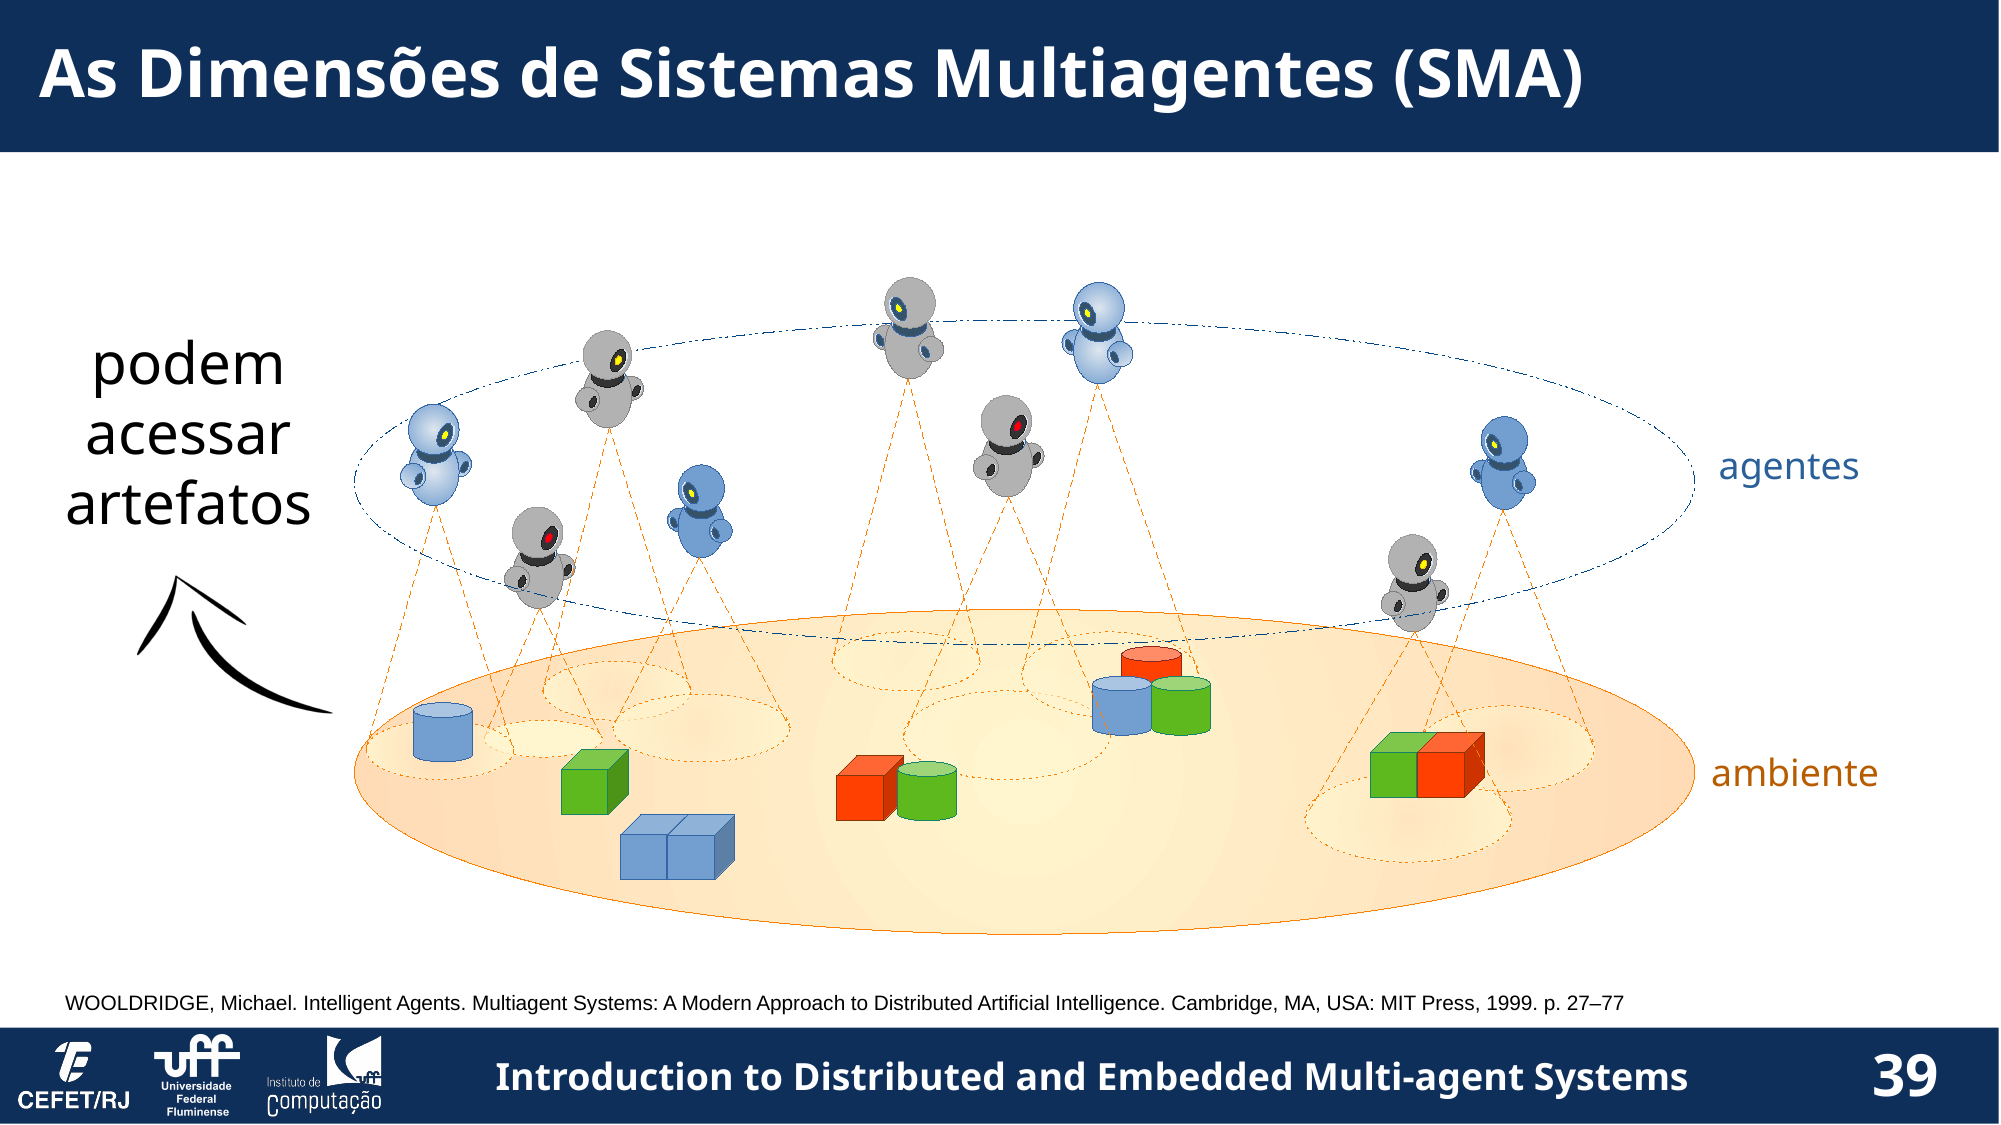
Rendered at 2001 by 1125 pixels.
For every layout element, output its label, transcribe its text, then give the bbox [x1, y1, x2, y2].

text_box [1061, 282, 1133, 384]
text_box [1470, 416, 1536, 510]
text_box WOOLDRIDGE, Michael. Intelligent Agents. Multiagent Systems: A Modern Approach to Distributed Artificial Intelligence. Cambridge, MA, USA: MIT Press, 1999. p. 27–77 [50, 982, 1969, 1023]
picture [18, 1021, 129, 1125]
text_box podem acessar artefatos [0, 318, 396, 544]
text_box As Dimensões de Sistemas Multiagentes (SMA) [25, 23, 1999, 119]
text_box [973, 395, 1045, 497]
text_box agentes [1612, 434, 1967, 495]
text_box [667, 464, 733, 558]
text_box ambiente [1618, 741, 1973, 802]
text_box [400, 404, 472, 506]
text_box [575, 330, 644, 428]
picture [265, 1033, 383, 1117]
text_box [873, 277, 944, 379]
picture [153, 1033, 241, 1121]
text_box [1381, 534, 1449, 632]
text_box [354, 609, 1684, 935]
text_box [504, 507, 576, 609]
picture [116, 564, 334, 782]
